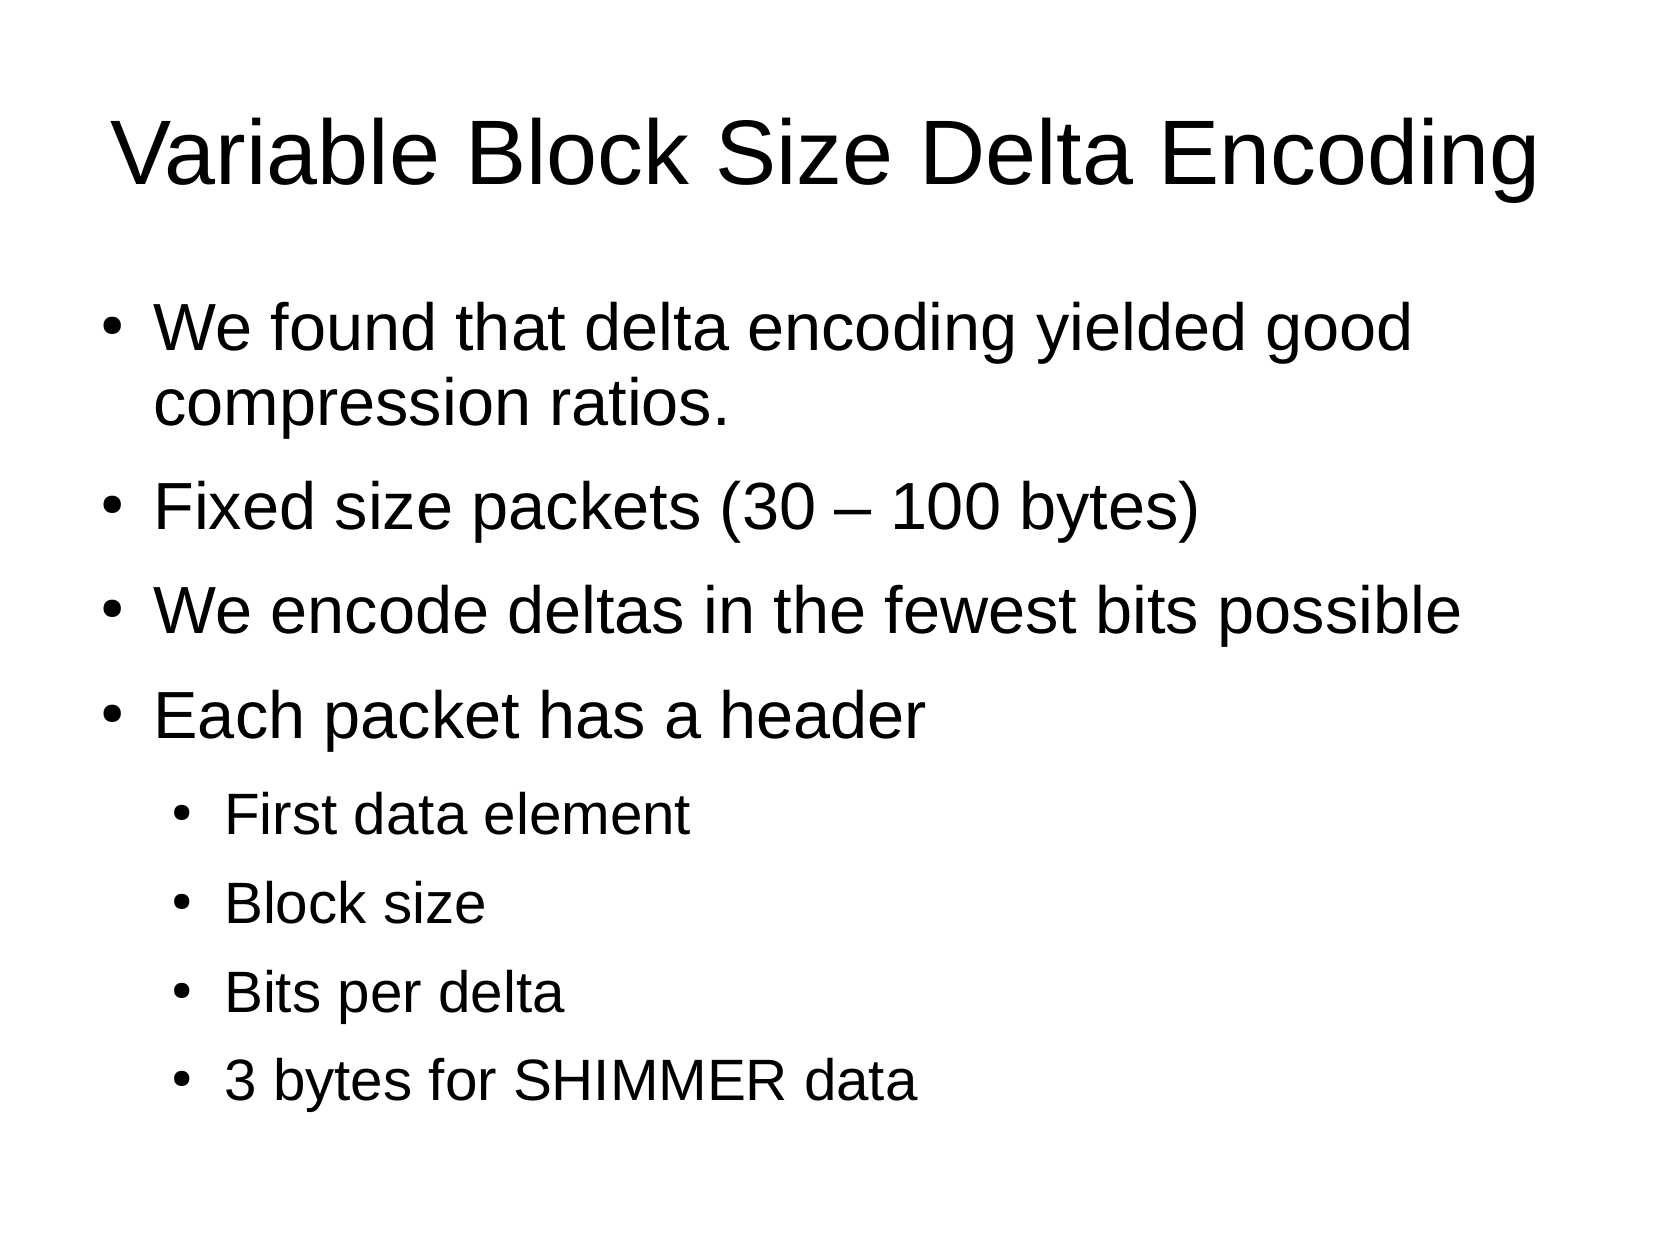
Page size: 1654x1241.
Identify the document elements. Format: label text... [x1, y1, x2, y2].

list We found that delta encoding yielded good compression ratios. Fixed size packets (30 – 100 bytes) We encode deltas in the fewest bits possible Each packet has a header First data element Block size Bits per delta 3 bytes for SHIMMER data [82, 290, 1571, 1209]
title Variable Block Size Delta Encoding [82, 56, 1571, 250]
